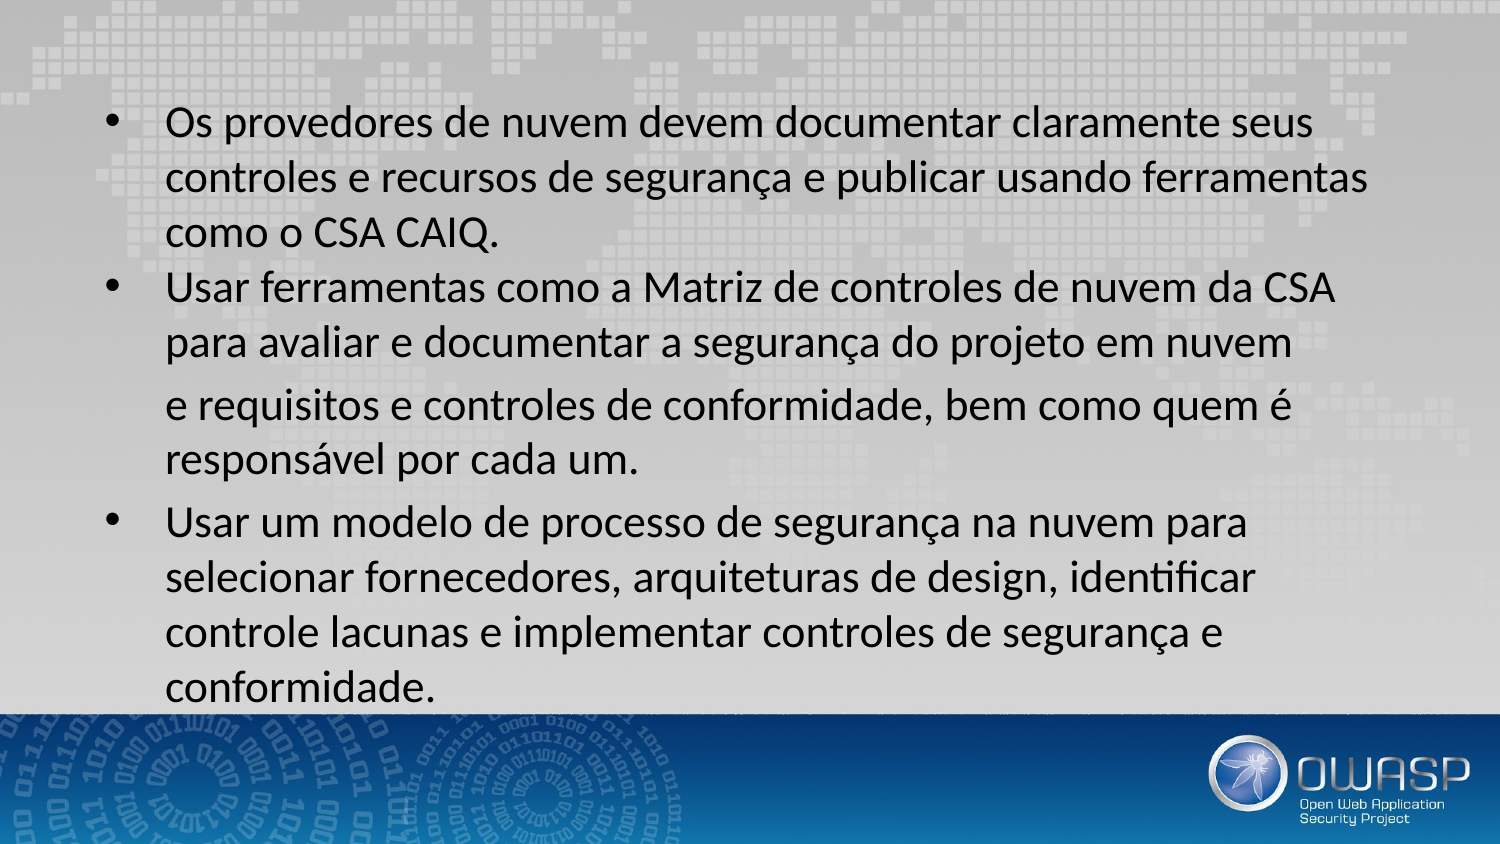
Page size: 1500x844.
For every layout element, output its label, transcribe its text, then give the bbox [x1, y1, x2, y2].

picture [0, 0, 1500, 844]
list Os provedores de nuvem devem documentar claramente seus controles e recursos de segurança e publicar usando ferramentas como o CSA CAIQ. Usar ferramentas como a Matriz de controles de nuvem da CSA para avaliar e documentar a segurança do projeto em nuvem e requisitos e controles de conformidade, bem como quem é responsável por cada um. Usar um modelo de processo de segurança na nuvem para selecionar fornecedores, arquiteturas de design, identificar controle lacunas e implementar controles de segurança e conformidade. [75, 84, 1425, 593]
